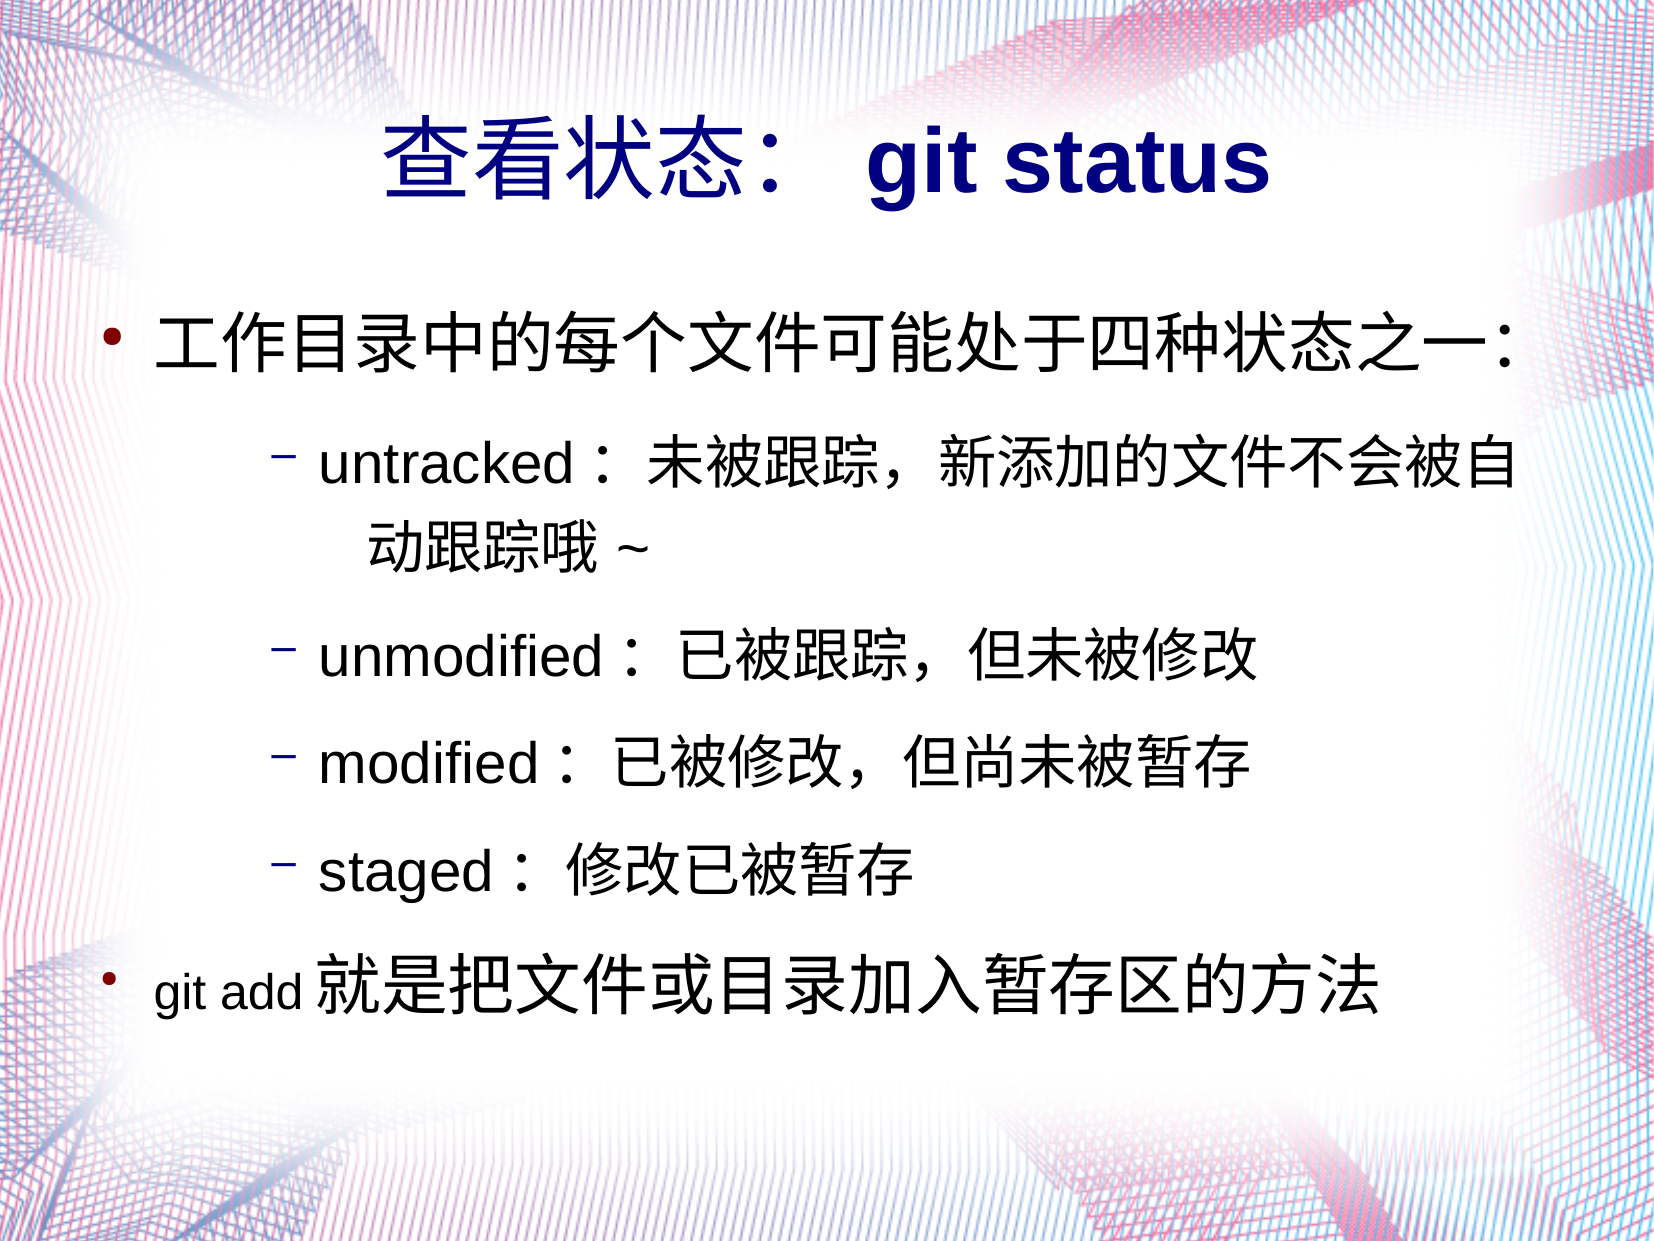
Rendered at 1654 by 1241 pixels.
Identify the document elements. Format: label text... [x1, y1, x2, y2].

picture [0, 0, 1654, 1241]
list 工作目录中的每个文件可能处于四种状态之一： untracked：未被跟踪，新添加的文件不会被自动跟踪哦~ unmodified：已被跟踪，但未被修改 modified：已被修改，但尚未被暂存 staged：修改已被暂存 git add就是把文件或目录加入暂存区的方法 [82, 290, 1571, 1010]
title 查看状态：git status [82, 49, 1571, 257]
